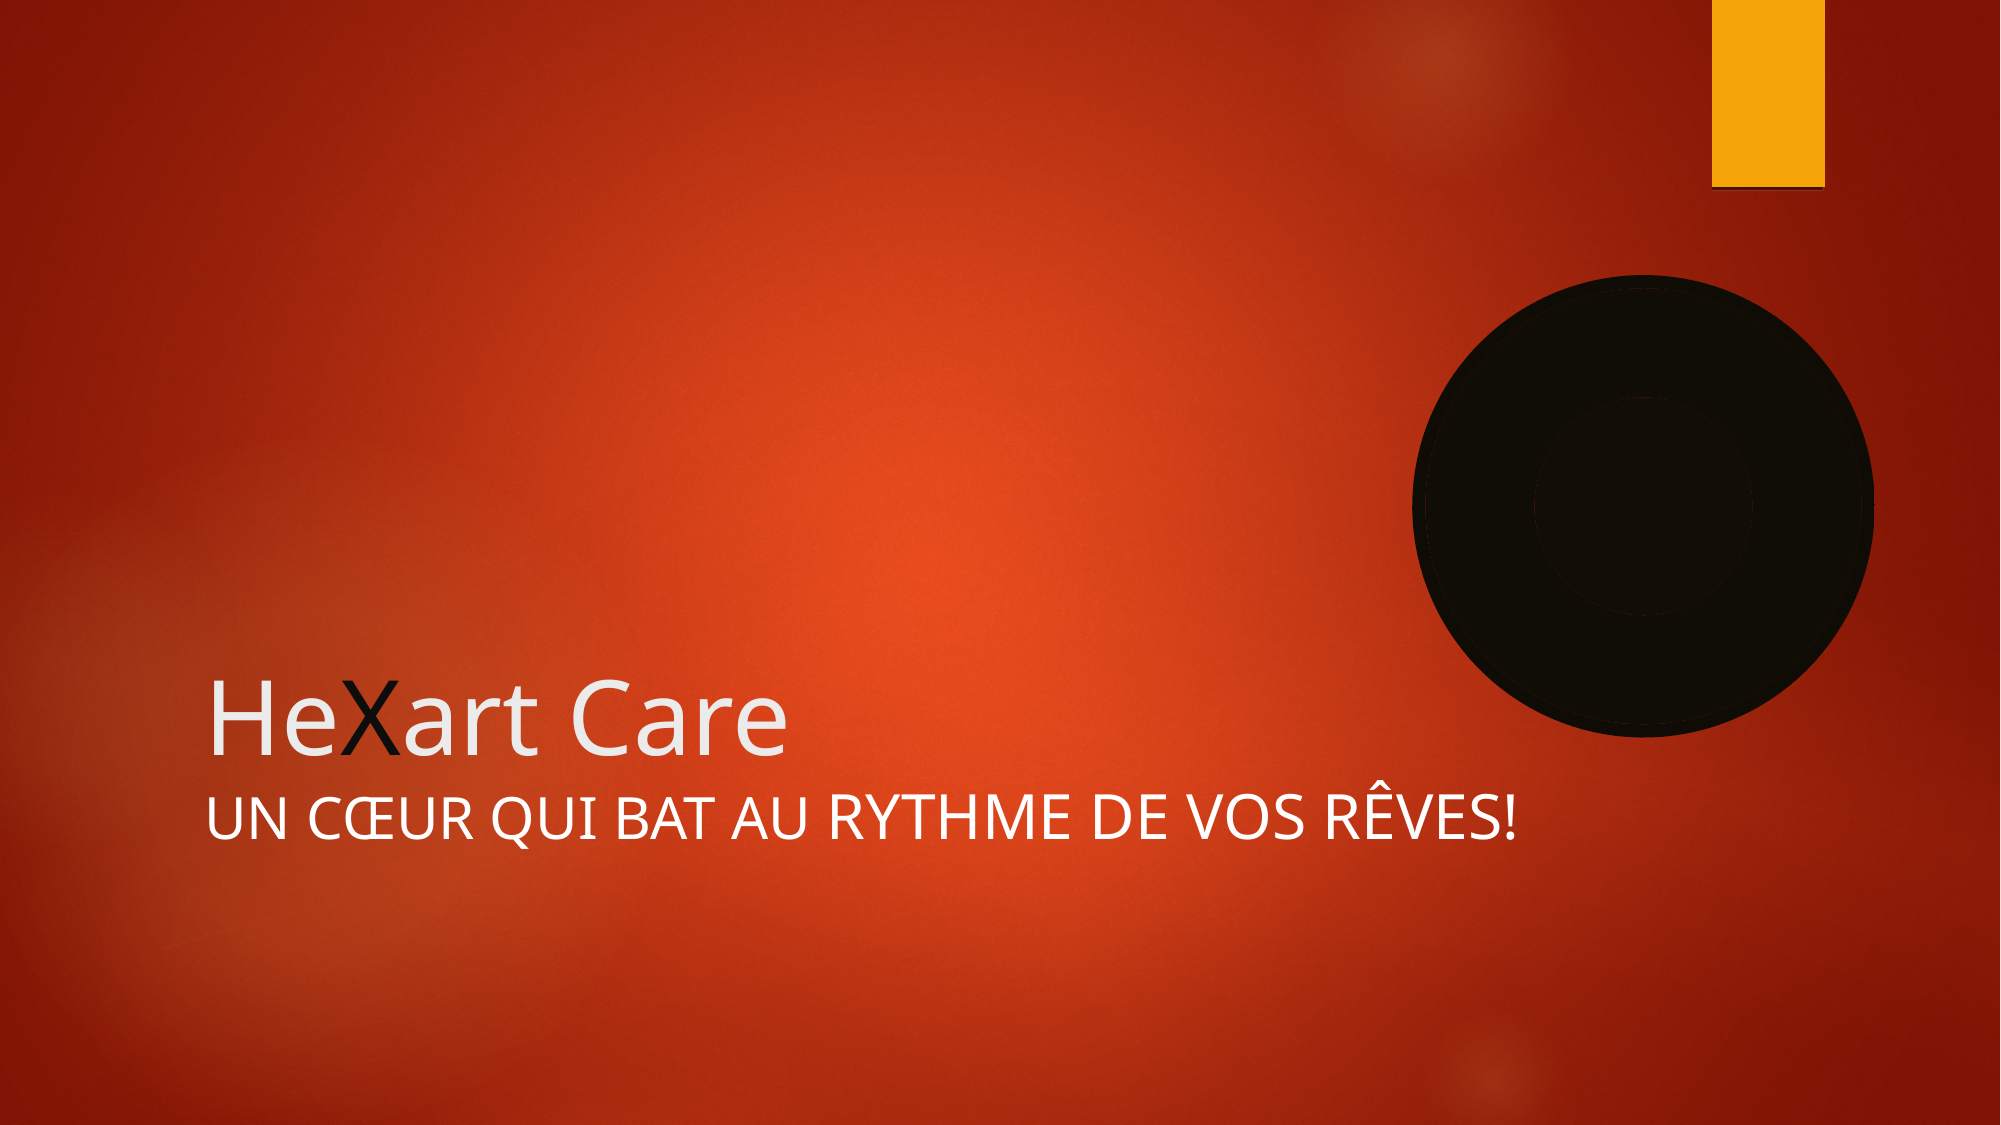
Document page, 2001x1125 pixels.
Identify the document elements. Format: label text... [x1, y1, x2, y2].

title HeXart Care [189, 237, 1638, 783]
subtitle Un cœur qui bat au rythme de vos rêves! [189, 783, 1638, 926]
